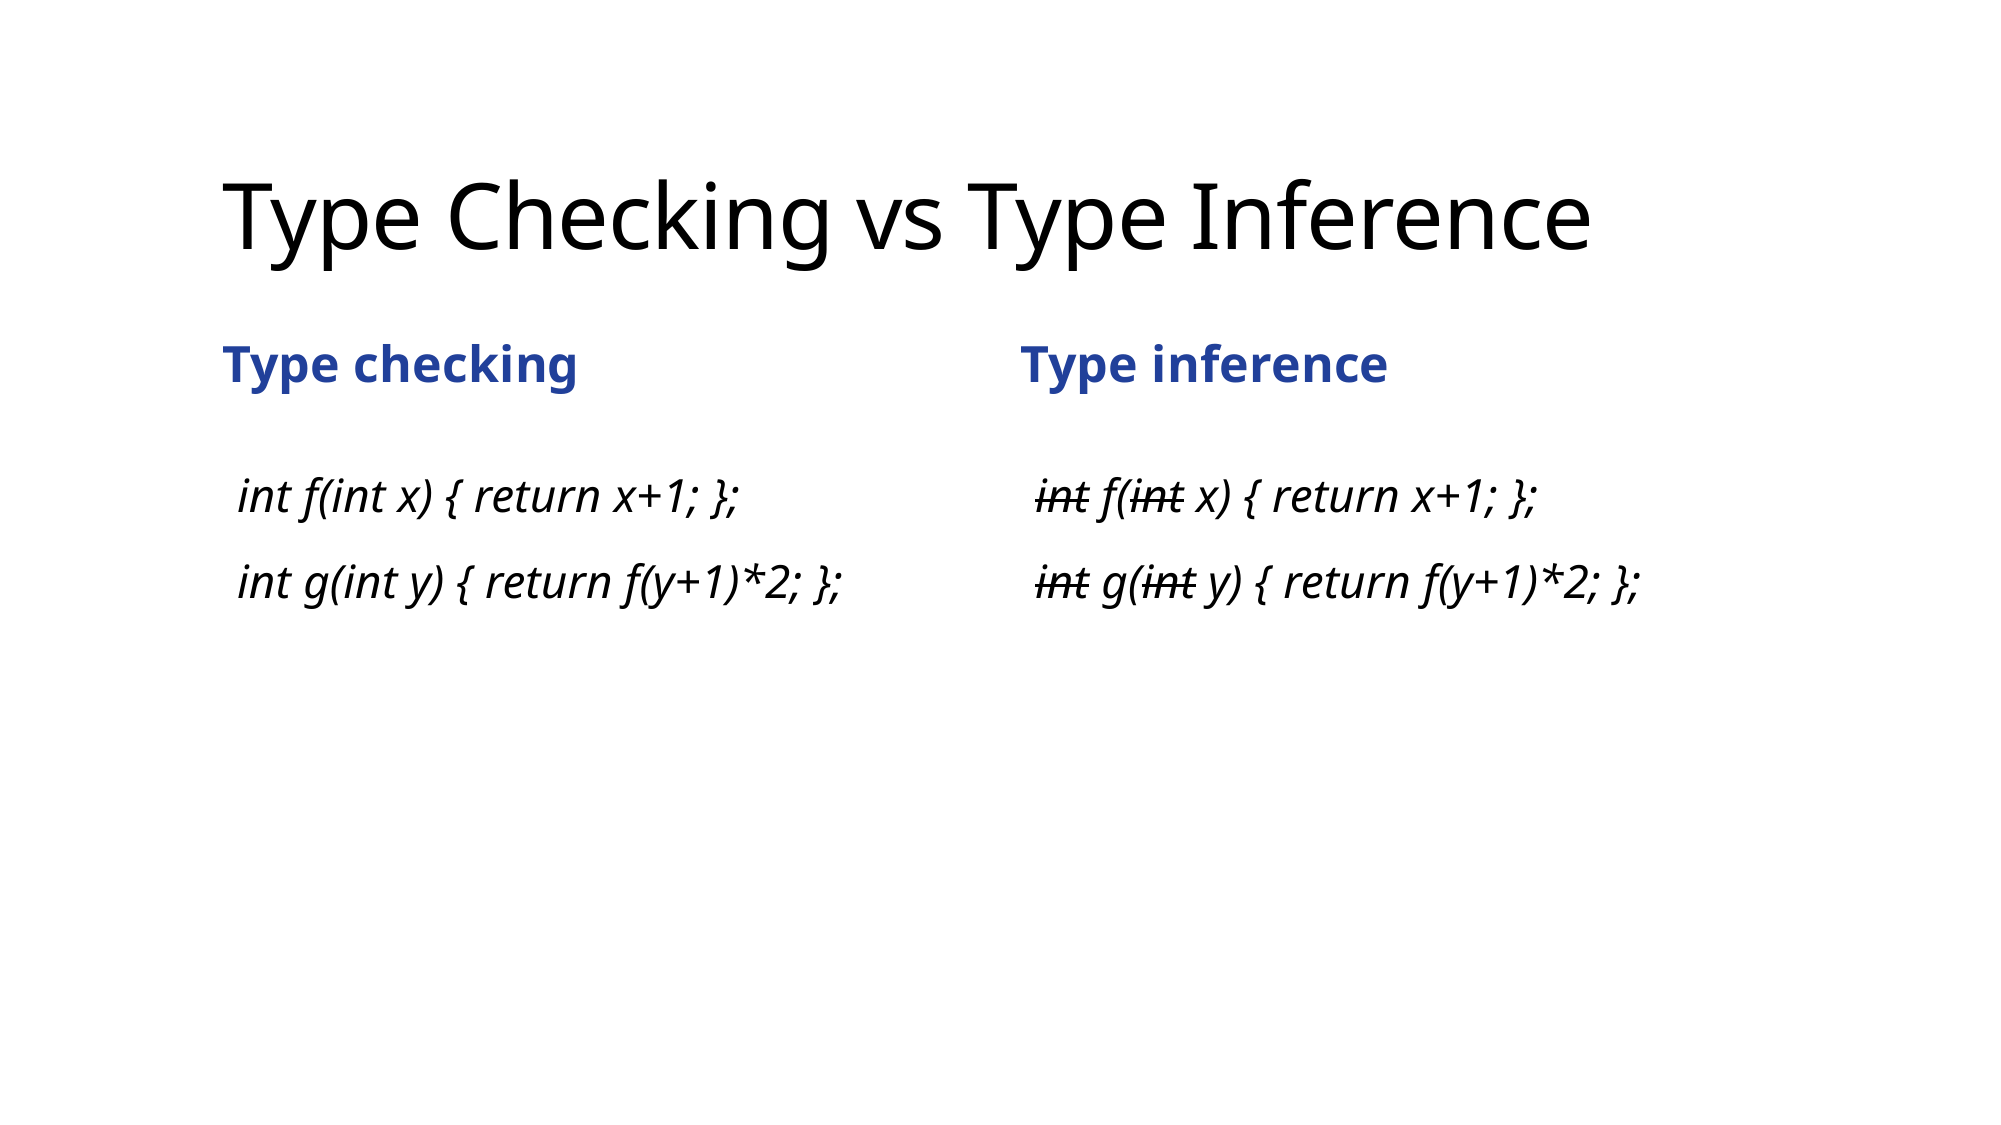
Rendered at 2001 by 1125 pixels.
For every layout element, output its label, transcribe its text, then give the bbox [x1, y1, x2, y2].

title Type Checking vs Type Inference [206, 60, 1797, 278]
list int f(int x) { return x+1; }; int g(int y) { return f(y+1)*2; }; [206, 411, 942, 1013]
list Type inference [1005, 281, 1740, 402]
list int f(int x) { return x+1; }; int g(int y) { return f(y+1)*2; }; [1005, 411, 1740, 1013]
list Type checking [206, 281, 942, 402]
